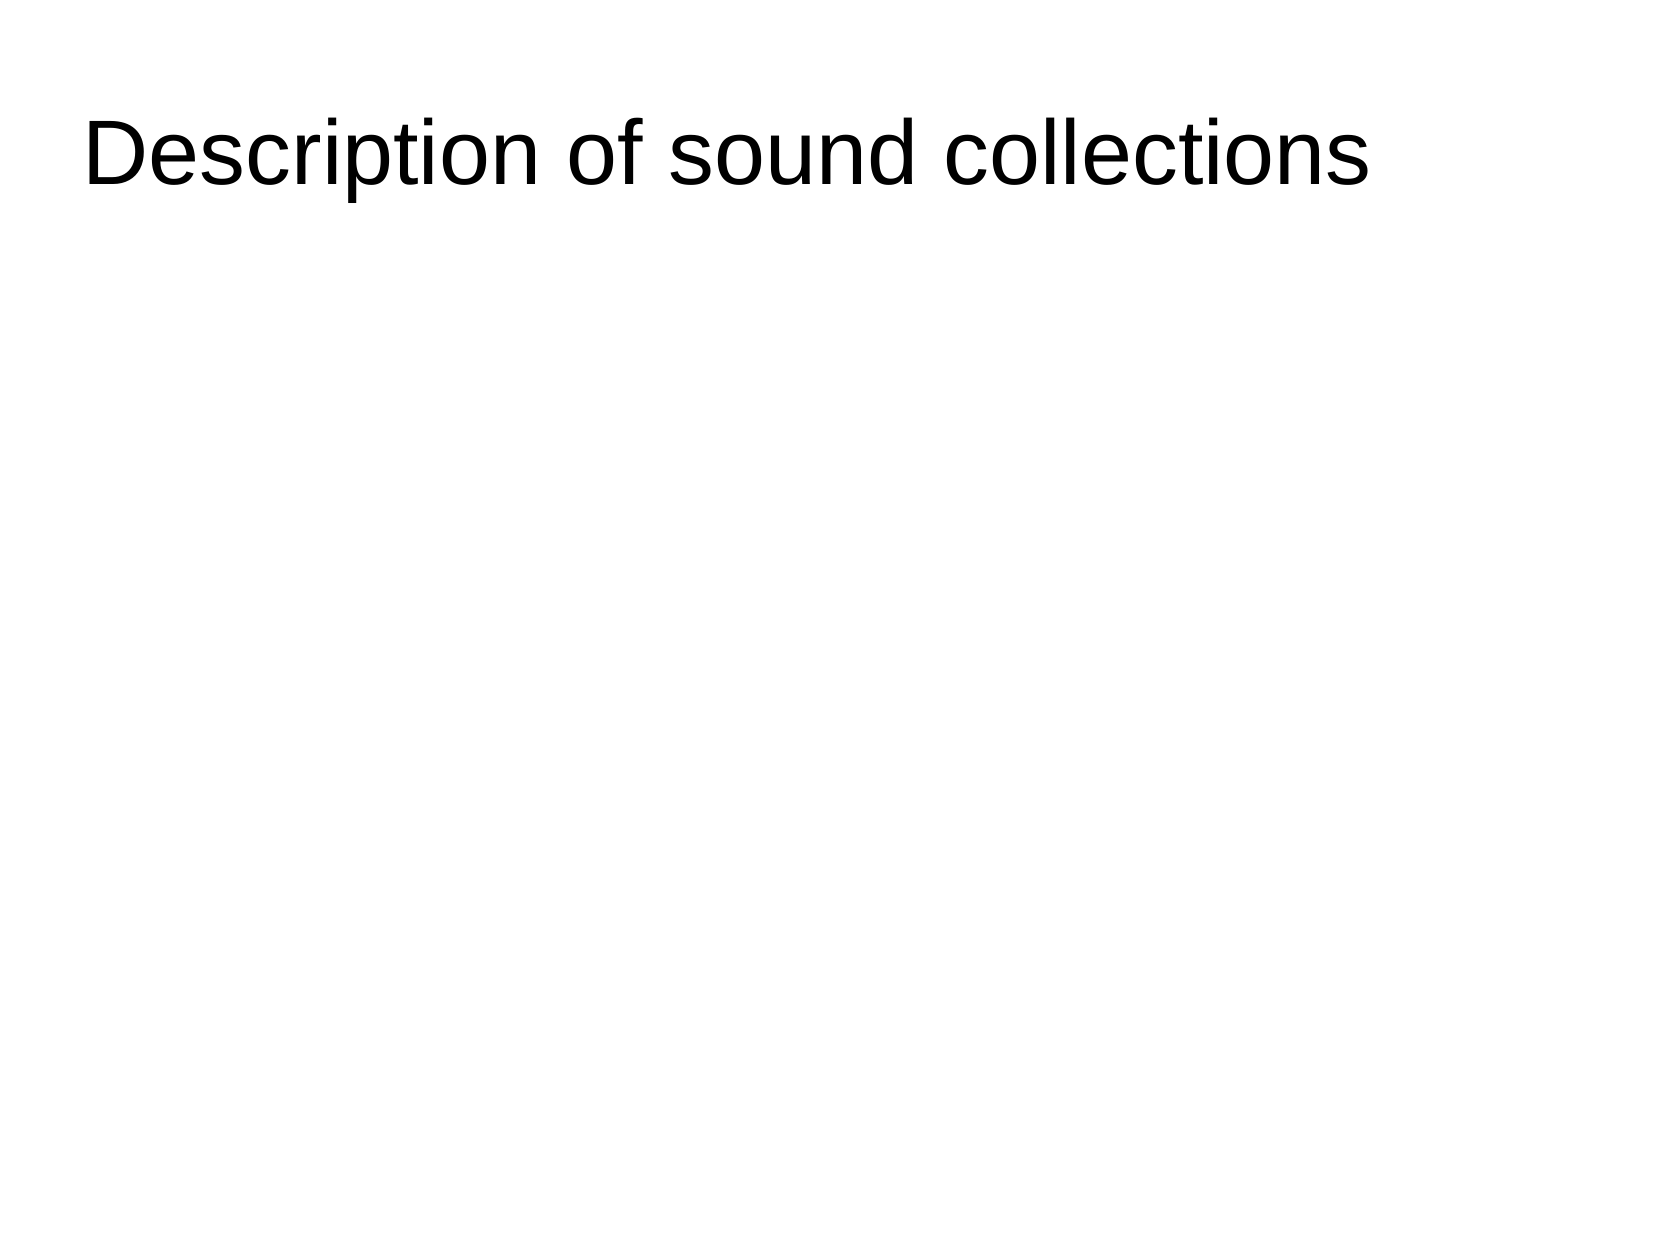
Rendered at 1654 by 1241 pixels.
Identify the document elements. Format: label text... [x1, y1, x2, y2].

title Description of sound collections [82, 49, 1571, 257]
